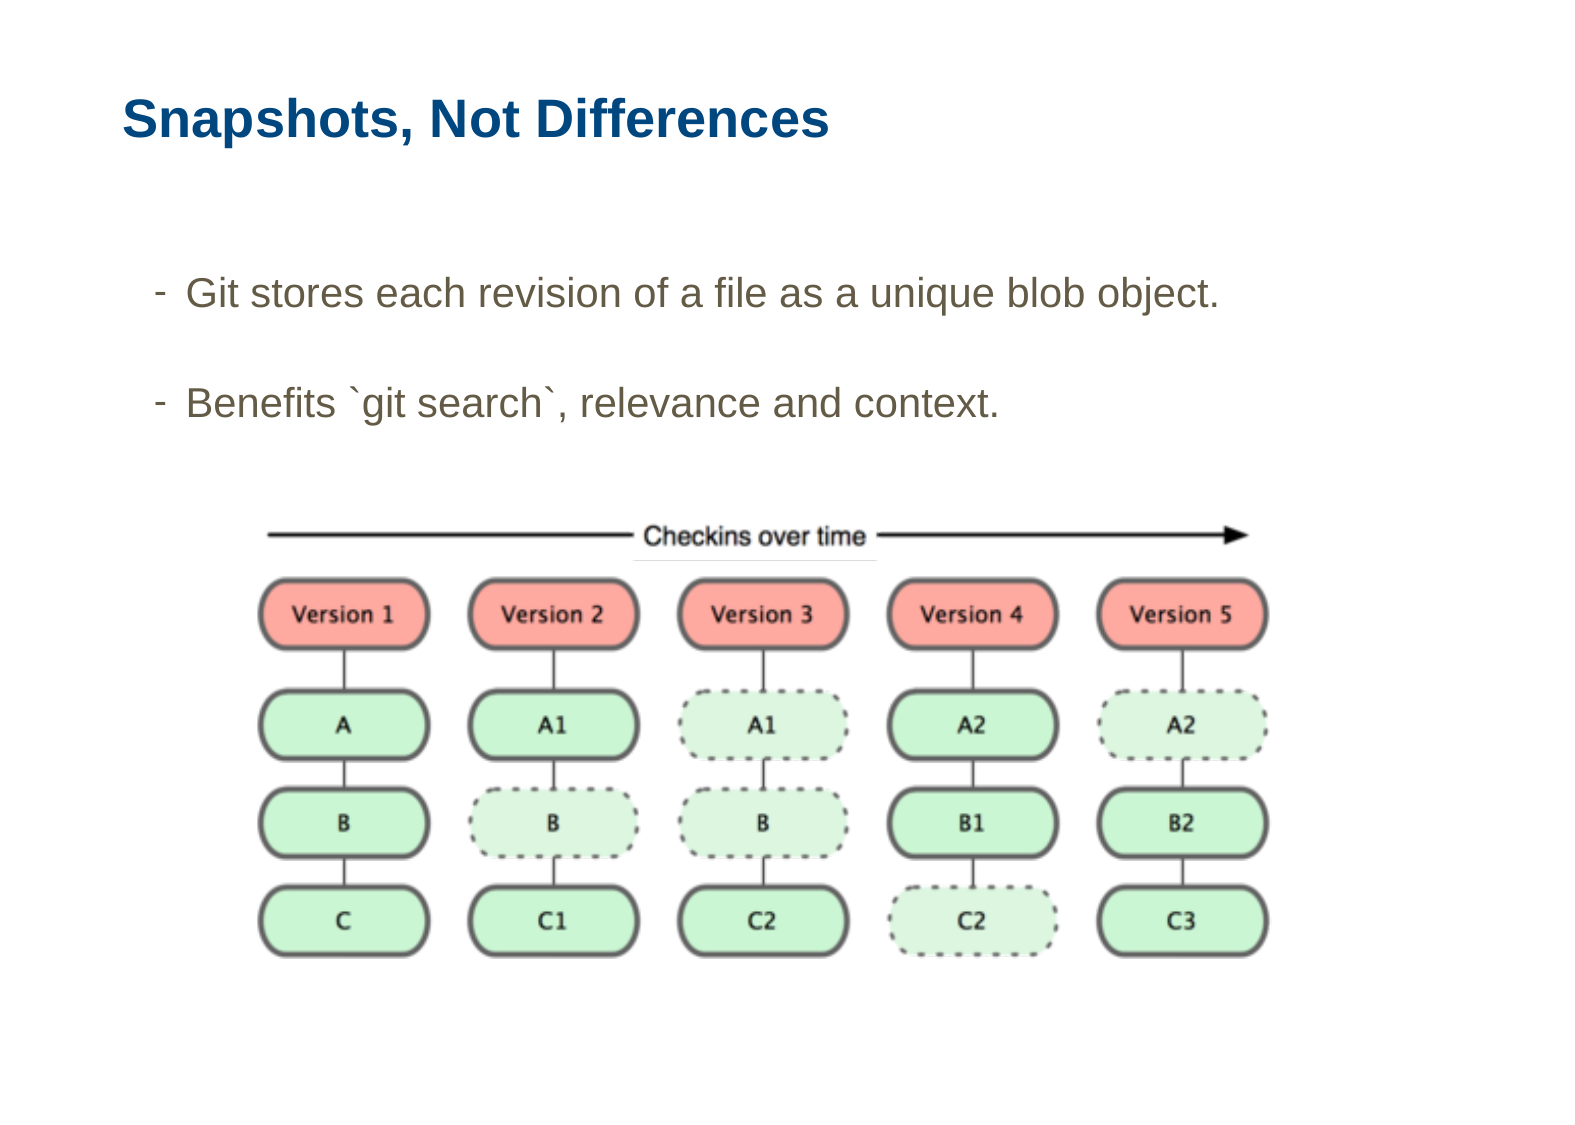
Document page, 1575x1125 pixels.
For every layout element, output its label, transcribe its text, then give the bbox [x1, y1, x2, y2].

list Git stores each revision of a file as a unique blob object. Benefits `git search`, relevance and context. [122, 265, 1398, 591]
title Snapshots, Not Differences [122, 76, 1541, 157]
picture [254, 508, 1272, 961]
